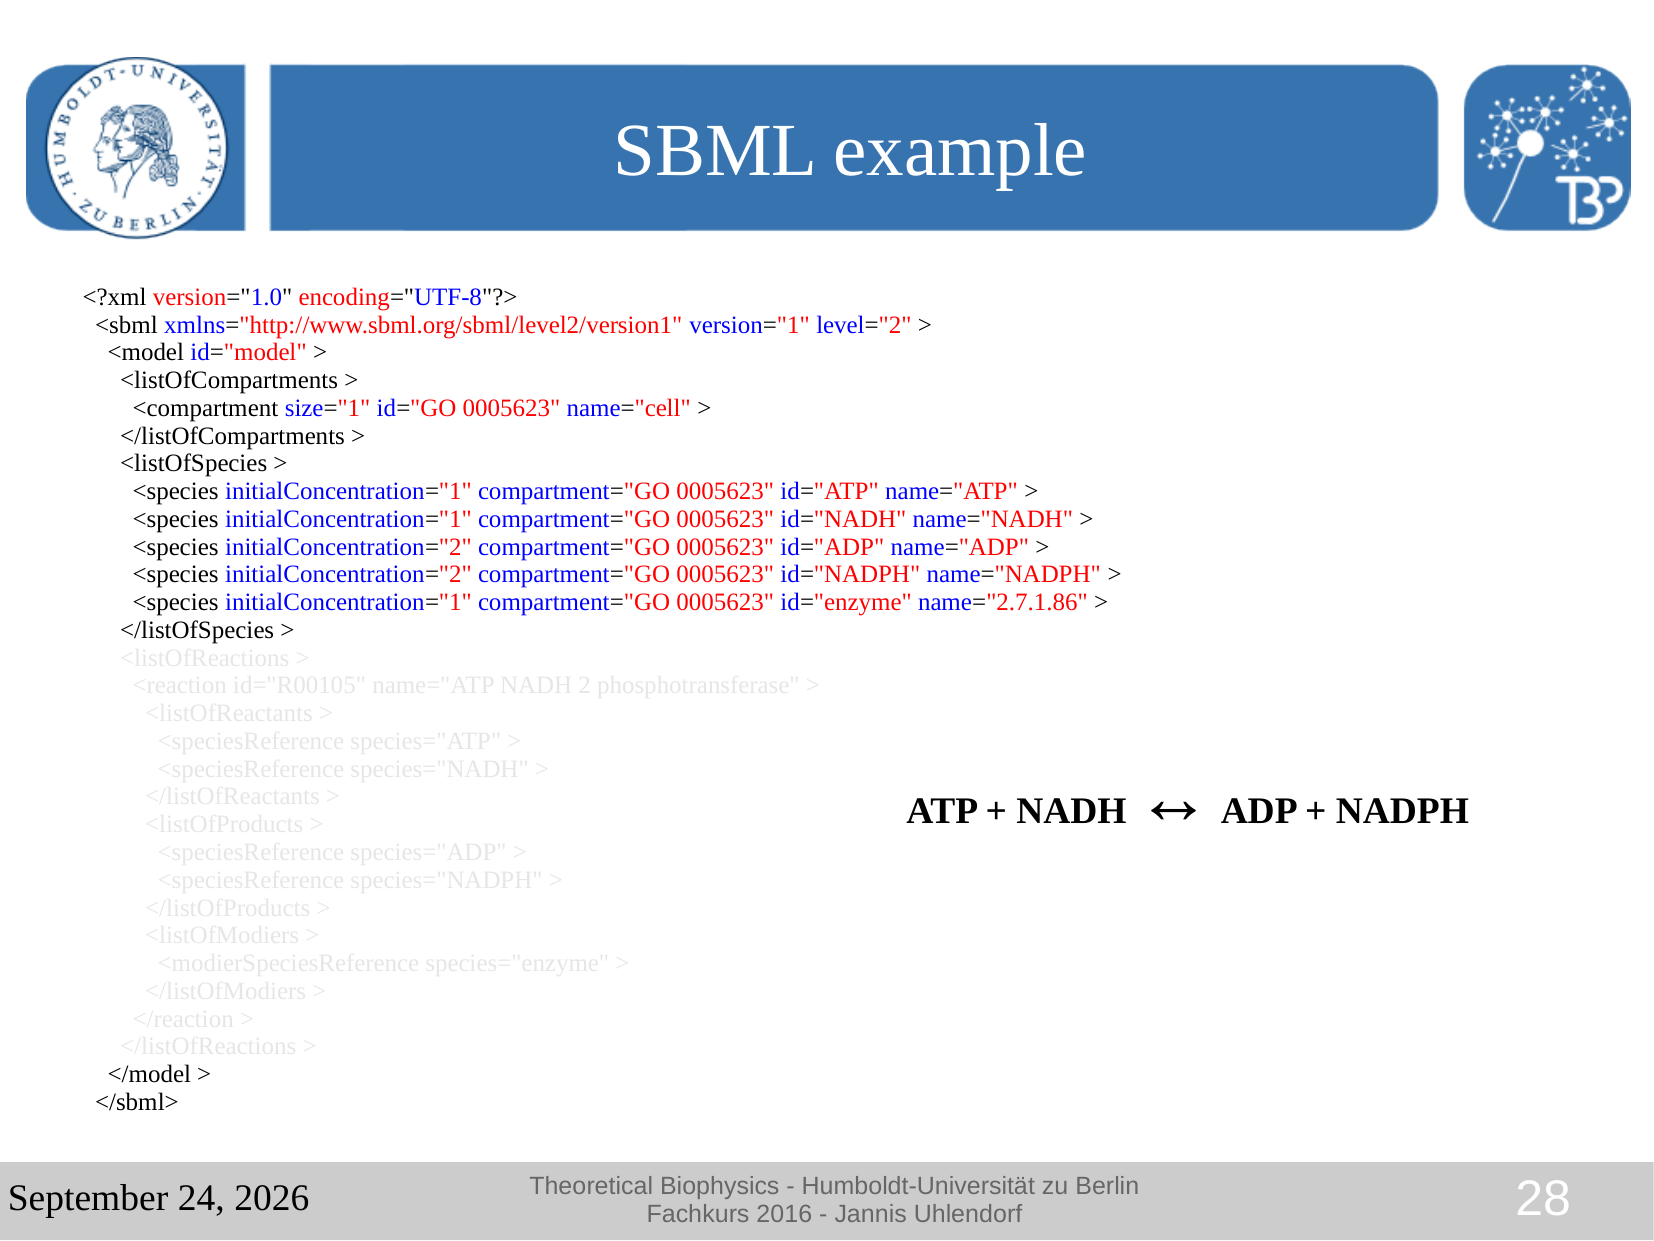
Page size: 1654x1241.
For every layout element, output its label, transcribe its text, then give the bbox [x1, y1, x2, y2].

subtitle <?xml version="1.0" encoding="UTF-8"?> <sbml xmlns="http://www.sbml.org/sbml/level2/version1" version="1" level="2" > <model id="model" > <listOfCompartments > <compartment size="1" id="GO 0005623" name="cell" > </listOfCompartments > <listOfSpecies > <species initialConcentration="1" compartment="GO 0005623" id="ATP" name="ATP" > <species initialConcentration="1" compartment="GO 0005623" id="NADH" name="NADH" > <species initialConcentration="2" compartment="GO 0005623" id="ADP" name="ADP" > <species initialConcentration="2" compartment="GO 0005623" id="NADPH" name="NADPH" > <species initialConcentration="1" compartment="GO 0005623" id="enzyme" name="2.7.1.86" > </listOfSpecies > <listOfReactions > <reaction id="R00105" name="ATP NADH 2 phosphotransferase" > <listOfReactants > <speciesReference species="ATP" > <speciesReference species="NADH" > </listOfReactants > <listOfProducts > <speciesReference species="ADP" > <speciesReference species="NADPH" > </listOfProducts > <listOfModiers > <modierSpeciesReference species="enzyme" > </listOfModiers > </reaction > </listOfReactions > </model > </sbml> [82, 279, 1571, 1120]
title SBML example [266, 82, 1434, 219]
text_box ATP + NADH ↔ ADP + NADPH [891, 749, 1484, 848]
picture [26, 57, 1631, 248]
